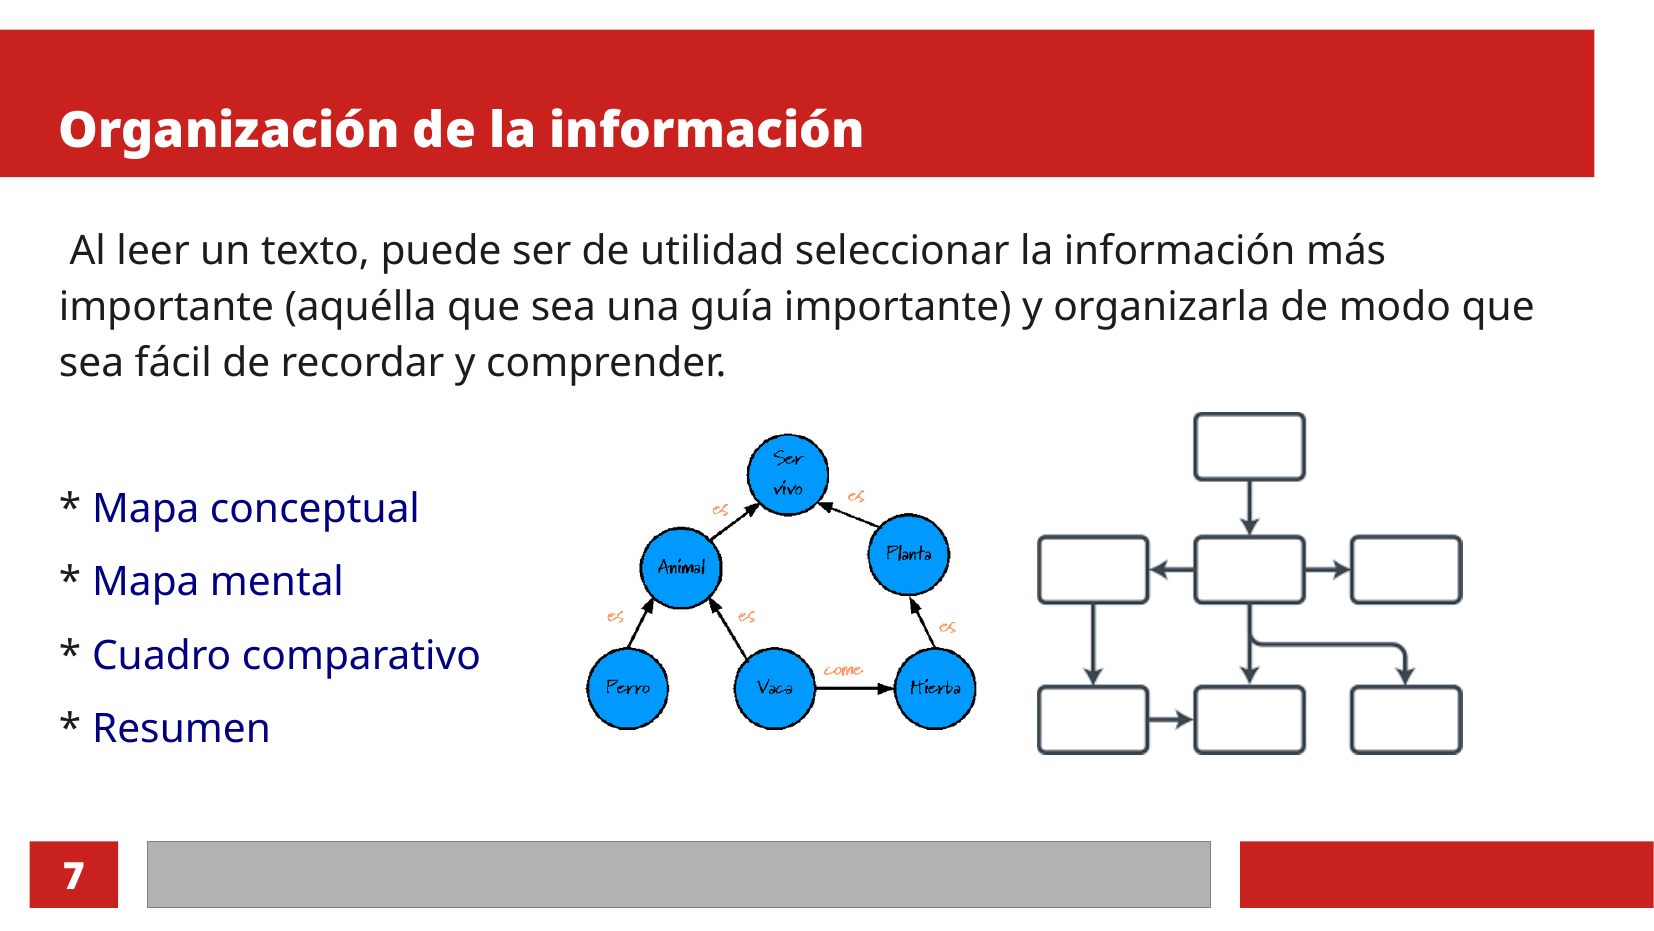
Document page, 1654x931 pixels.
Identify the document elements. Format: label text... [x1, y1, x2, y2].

picture [562, 426, 993, 751]
picture [1037, 412, 1463, 755]
title Organización de la información [59, 44, 1595, 163]
list Al leer un texto, puede ser de utilidad seleccionar la información más importante (aquélla que sea una guía importante) y organizarla de modo que sea fácil de recordar y comprender. * Mapa conceptual * Mapa mental * Cuadro comparativo * Resumen [59, 221, 1565, 798]
